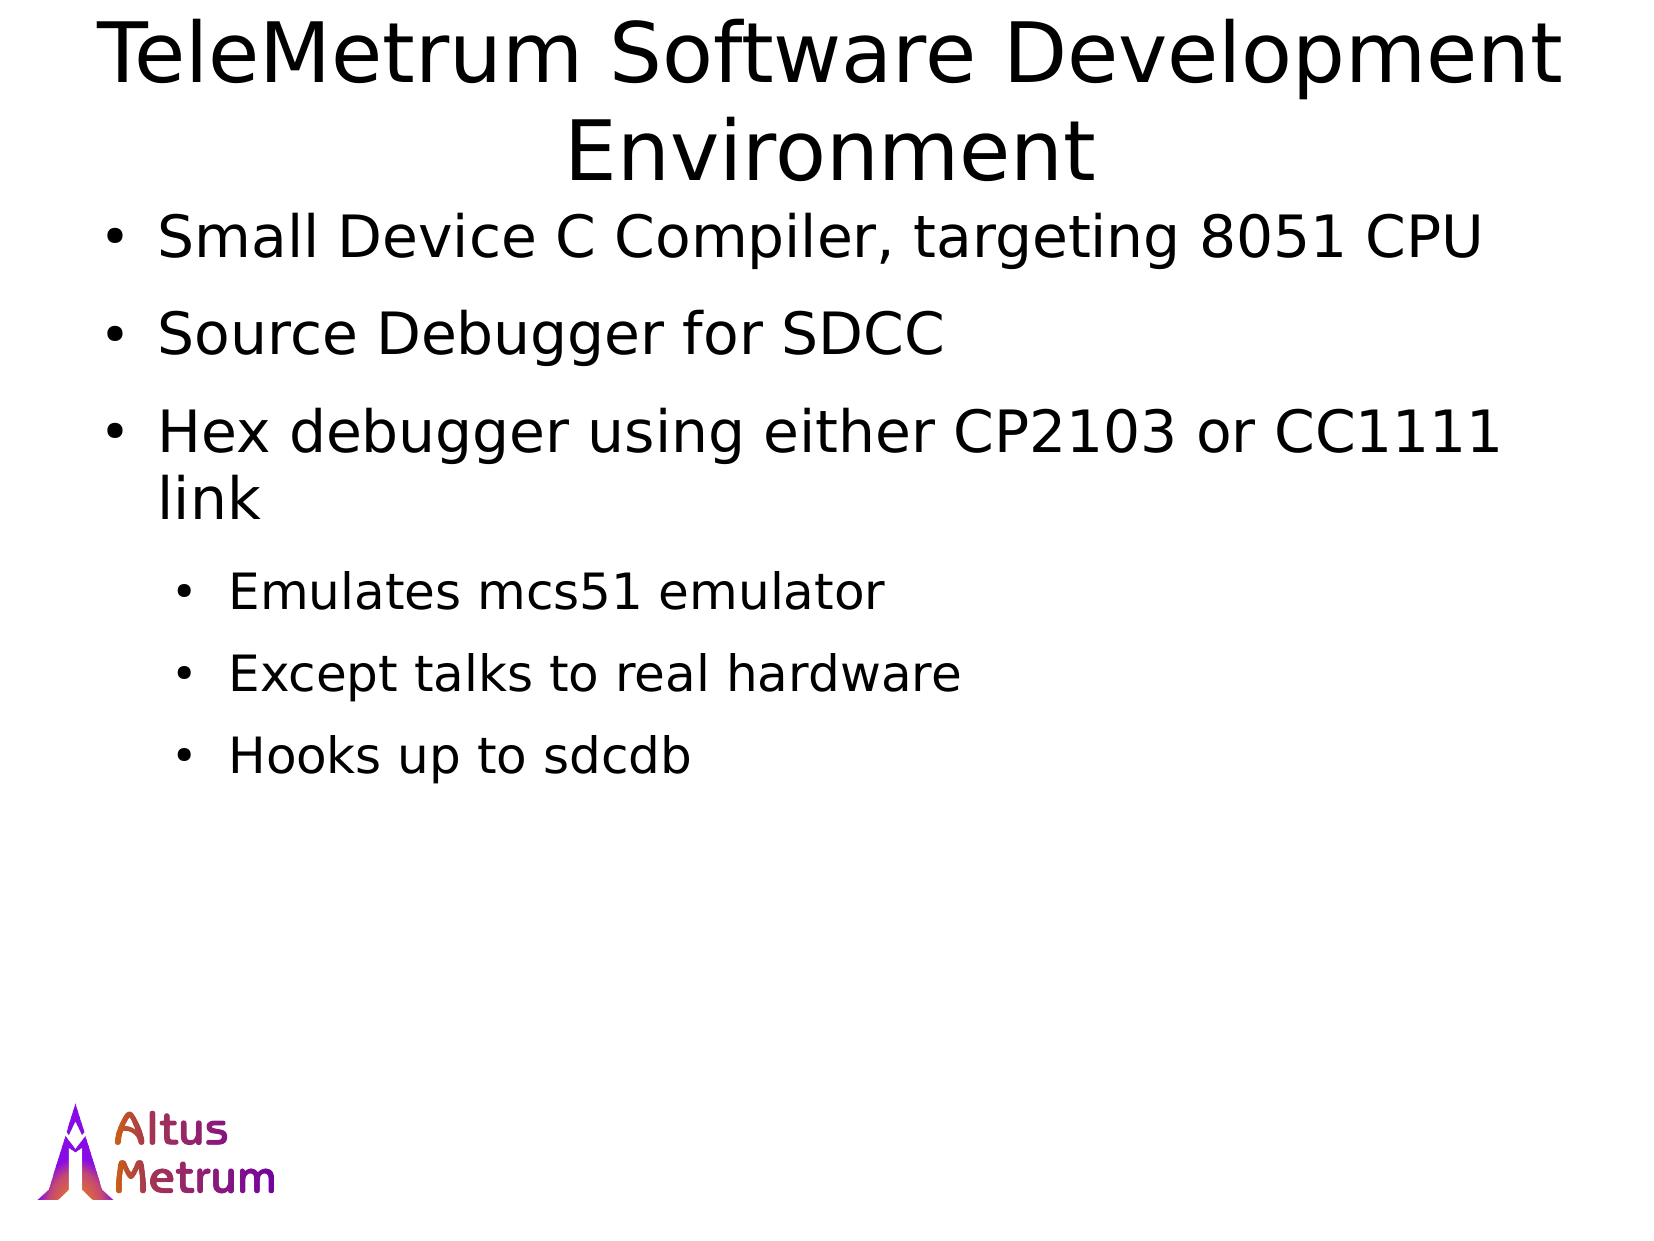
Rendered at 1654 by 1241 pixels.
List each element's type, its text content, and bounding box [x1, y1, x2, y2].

picture [37, 1103, 274, 1200]
title TeleMetrum Software Development Environment [86, 5, 1576, 200]
list Small Device C Compiler, targeting 8051 CPU Source Debugger for SDCC Hex debugger using either CP2103 or CC1111 link Emulates mcs51 emulator Except talks to real hardware Hooks up to sdcdb [86, 203, 1576, 1023]
